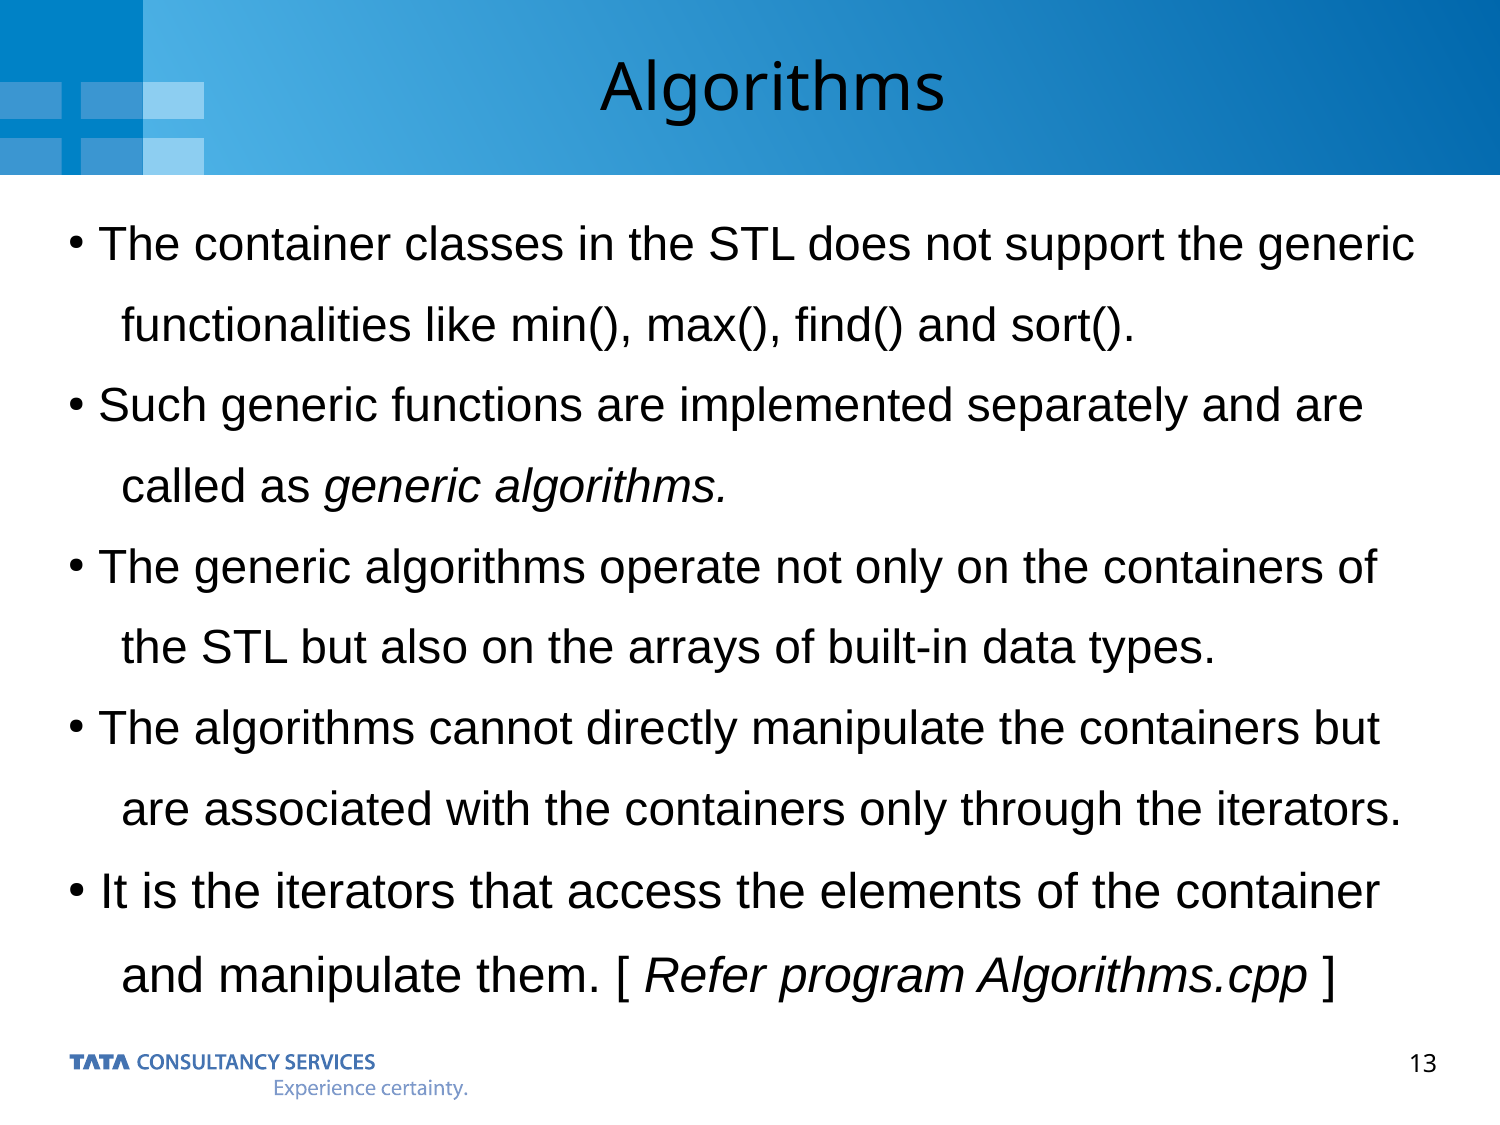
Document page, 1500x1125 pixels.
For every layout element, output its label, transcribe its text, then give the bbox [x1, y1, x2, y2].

text_box Algorithms [200, 1, 1347, 166]
text_box The container classes in the STL does not support the generic functionalities like min(), max(), find() and sort(). Such generic functions are implemented separately and are called as generic algorithms. The generic algorithms operate not only on the containers of the STL but also on the arrays of built-in data types. The algorithms cannot directly manipulate the containers but are associated with the containers only through the iterators. It is the iterators that access the elements of the container and manipulate them. [ Refer program Algorithms.cpp ] [35, 182, 1465, 1034]
